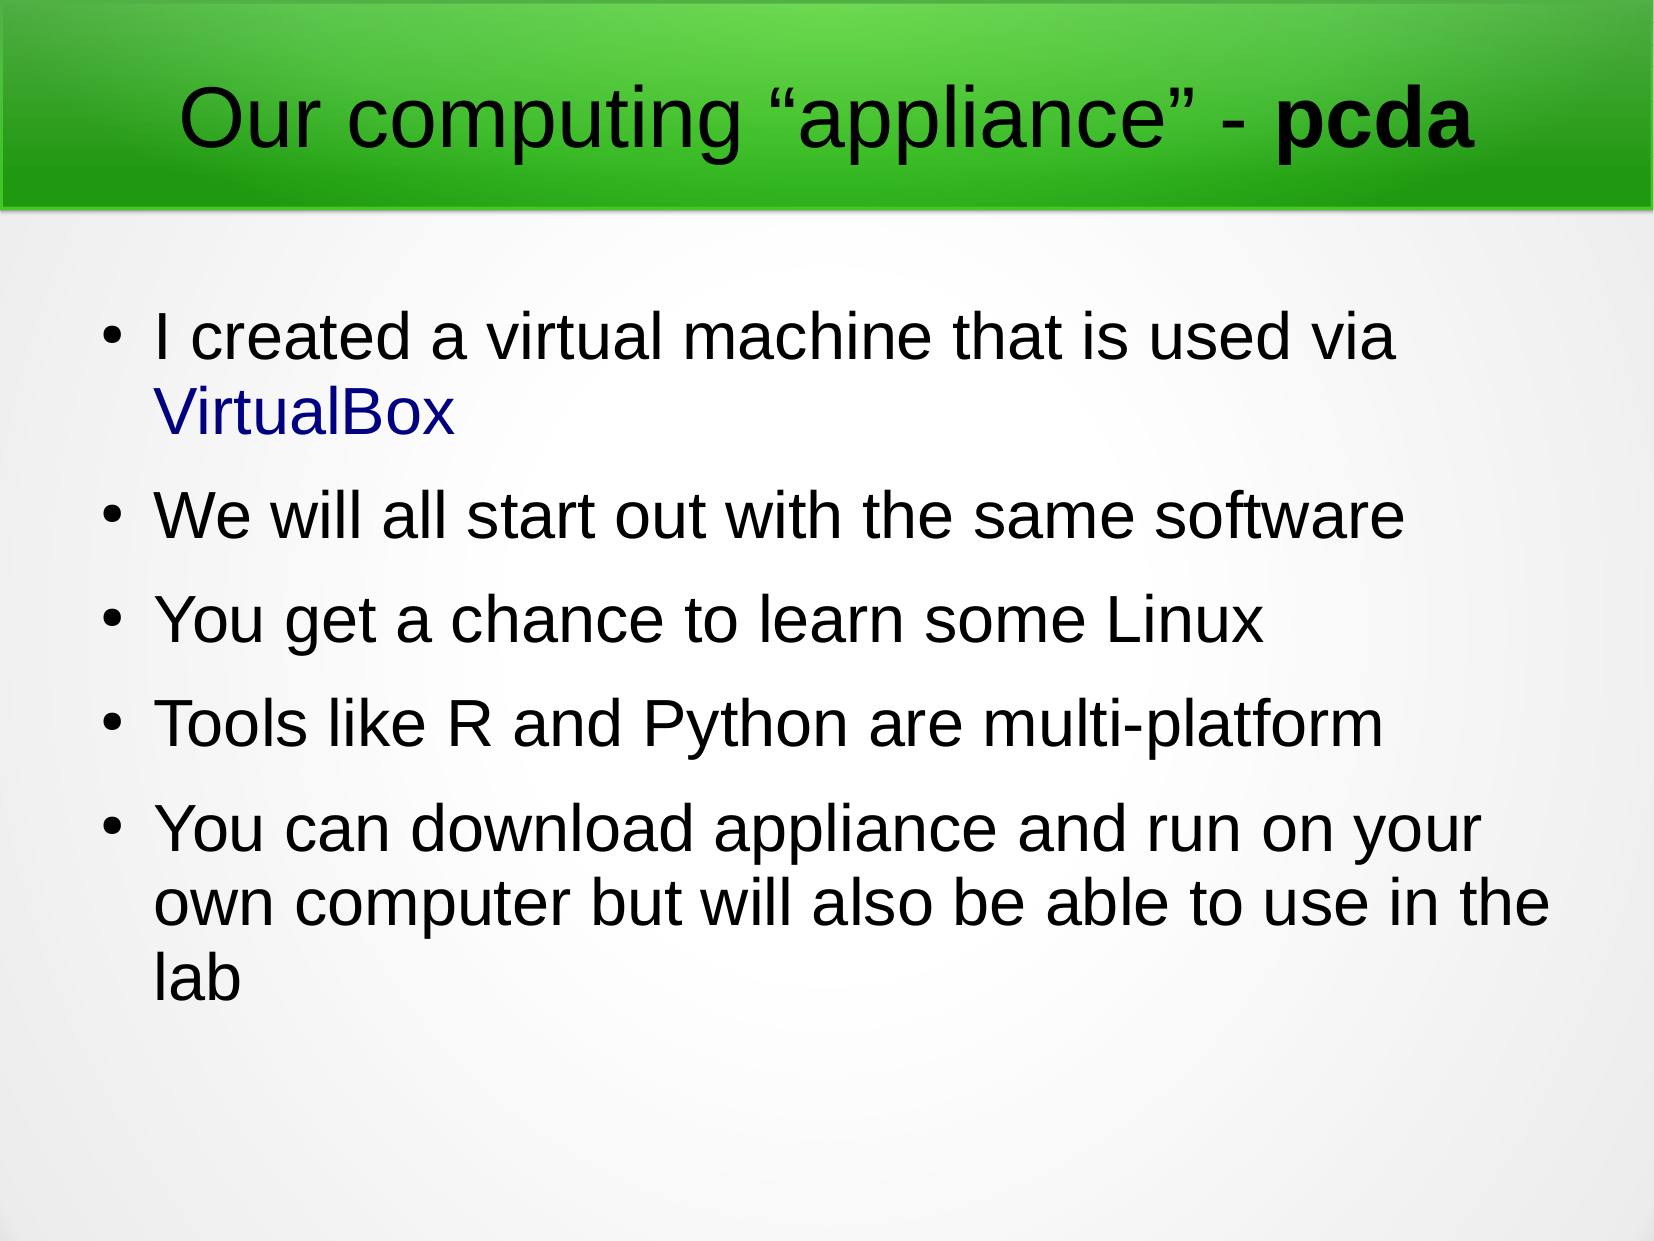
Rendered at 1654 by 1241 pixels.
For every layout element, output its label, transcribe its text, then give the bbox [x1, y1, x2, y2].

title Our computing “appliance” - pcda [82, 47, 1571, 189]
list I created a virtual machine that is used via VirtualBox We will all start out with the same software You get a chance to learn some Linux Tools like R and Python are multi-platform You can download appliance and run on your own computer but will also be able to use in the lab [82, 299, 1571, 1019]
